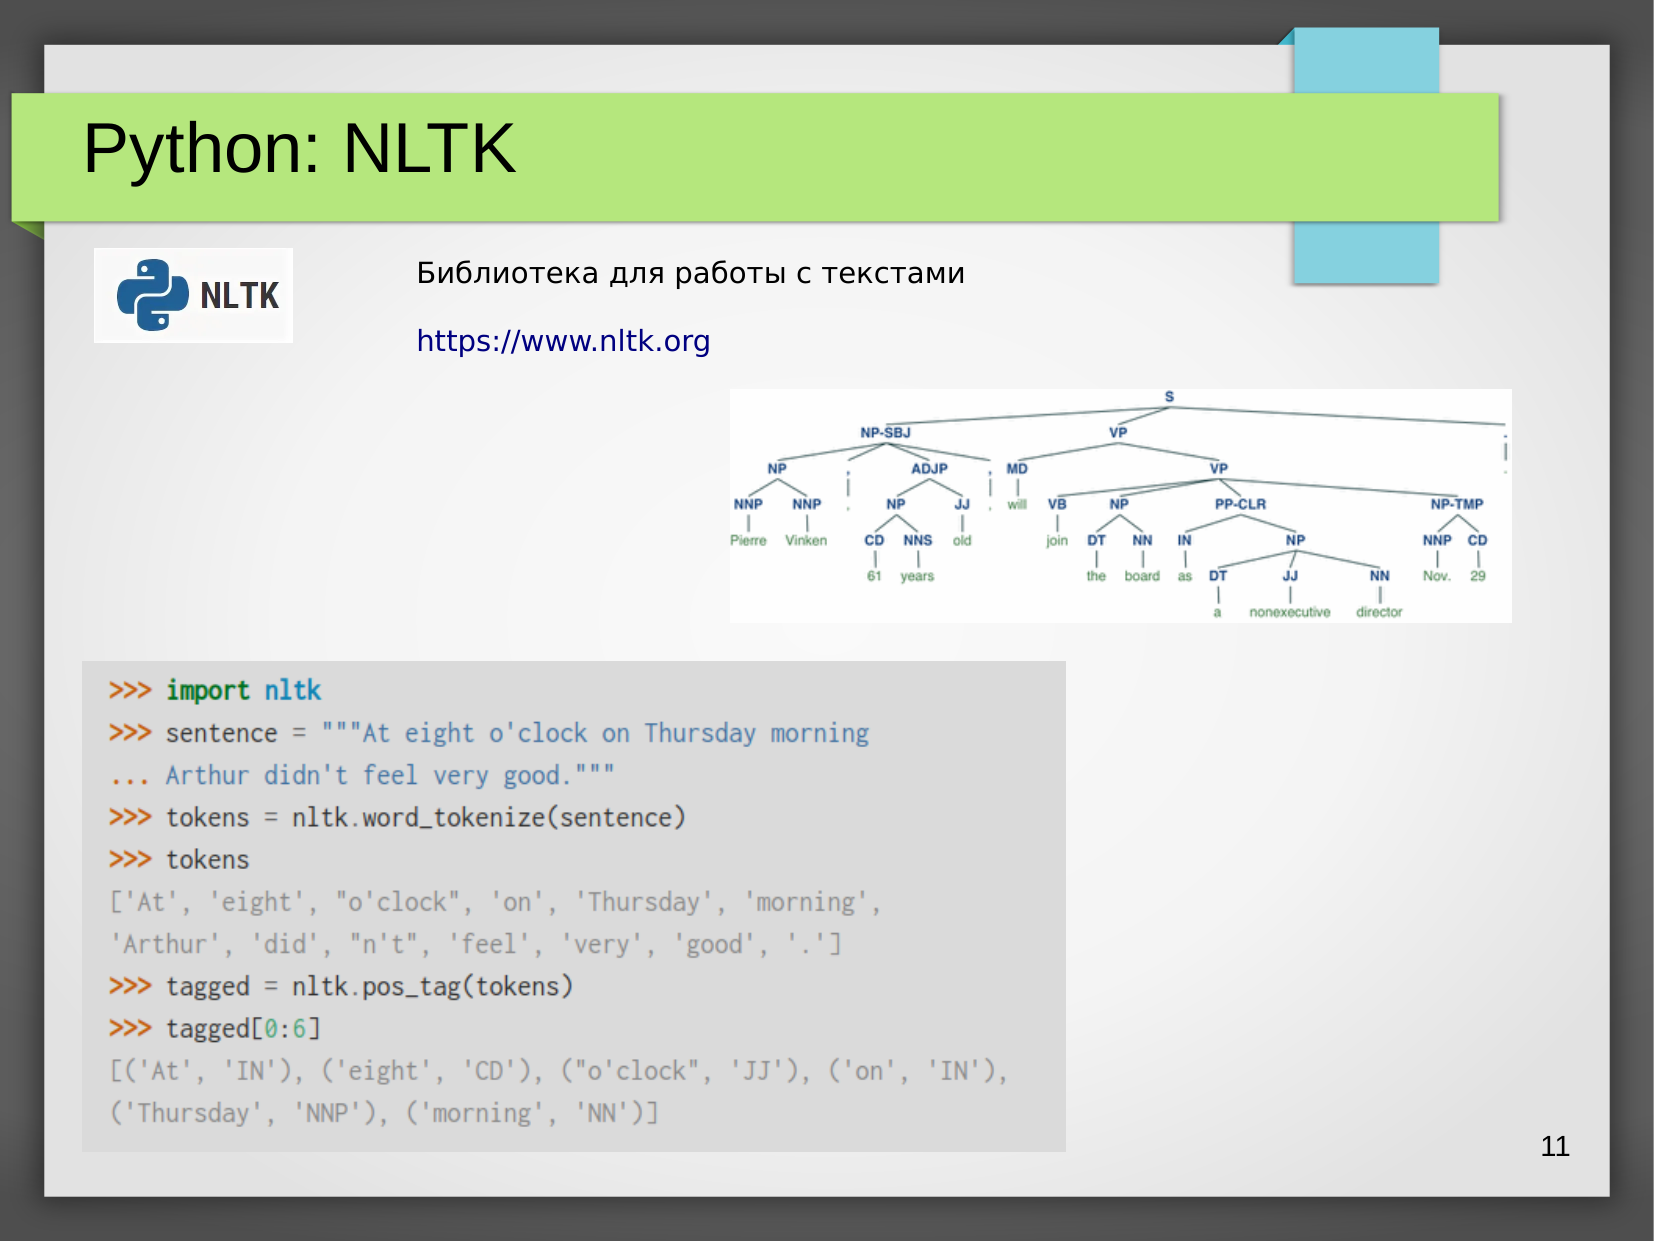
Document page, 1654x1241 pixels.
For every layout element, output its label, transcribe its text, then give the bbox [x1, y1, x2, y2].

title Python: NLTK [82, 106, 1264, 190]
picture [0, 0, 1654, 1241]
text_box Библиотека для работы с текстами https://www.nltk.org [401, 248, 1111, 367]
